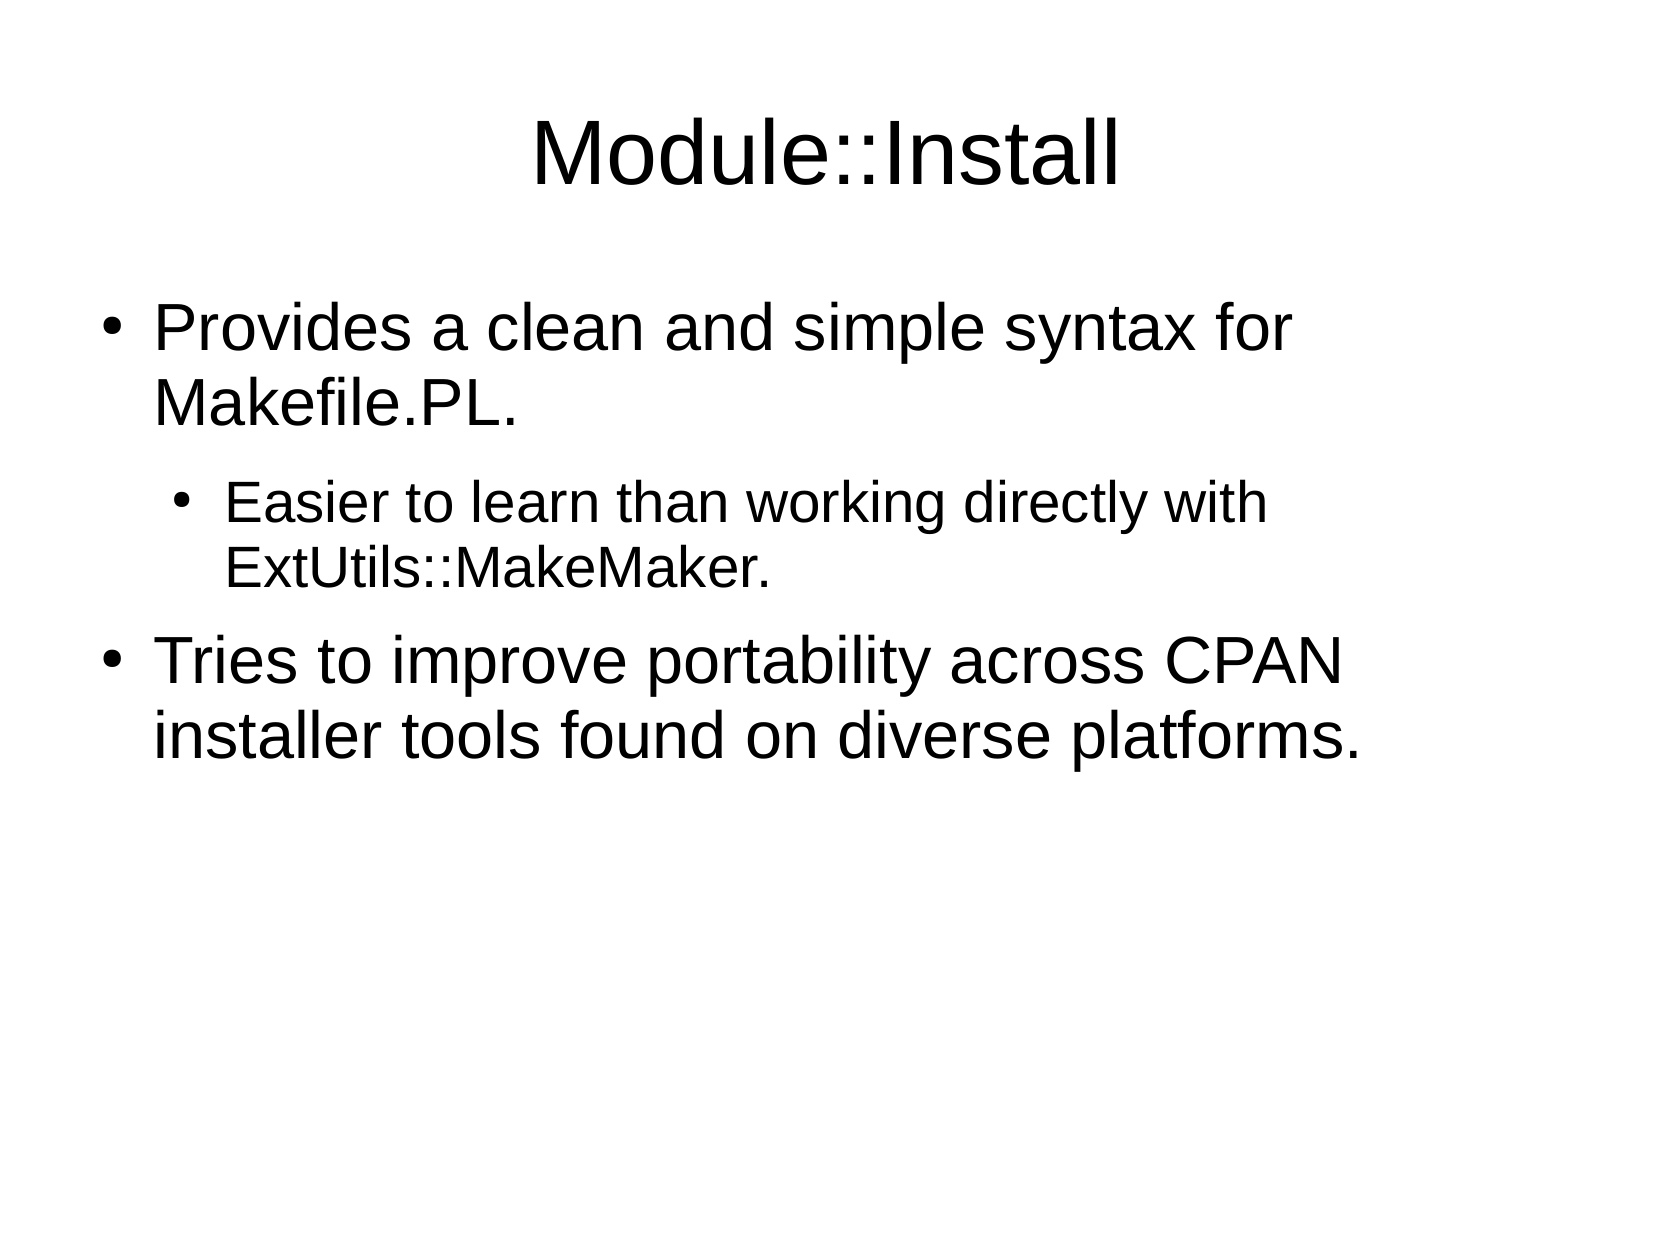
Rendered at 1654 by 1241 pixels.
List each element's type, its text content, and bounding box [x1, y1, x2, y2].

title Module::Install [82, 49, 1571, 257]
list Provides a clean and simple syntax for Makefile.PL. Easier to learn than working directly with ExtUtils::MakeMaker. Tries to improve portability across CPAN installer tools found on diverse platforms. [82, 290, 1571, 1109]
